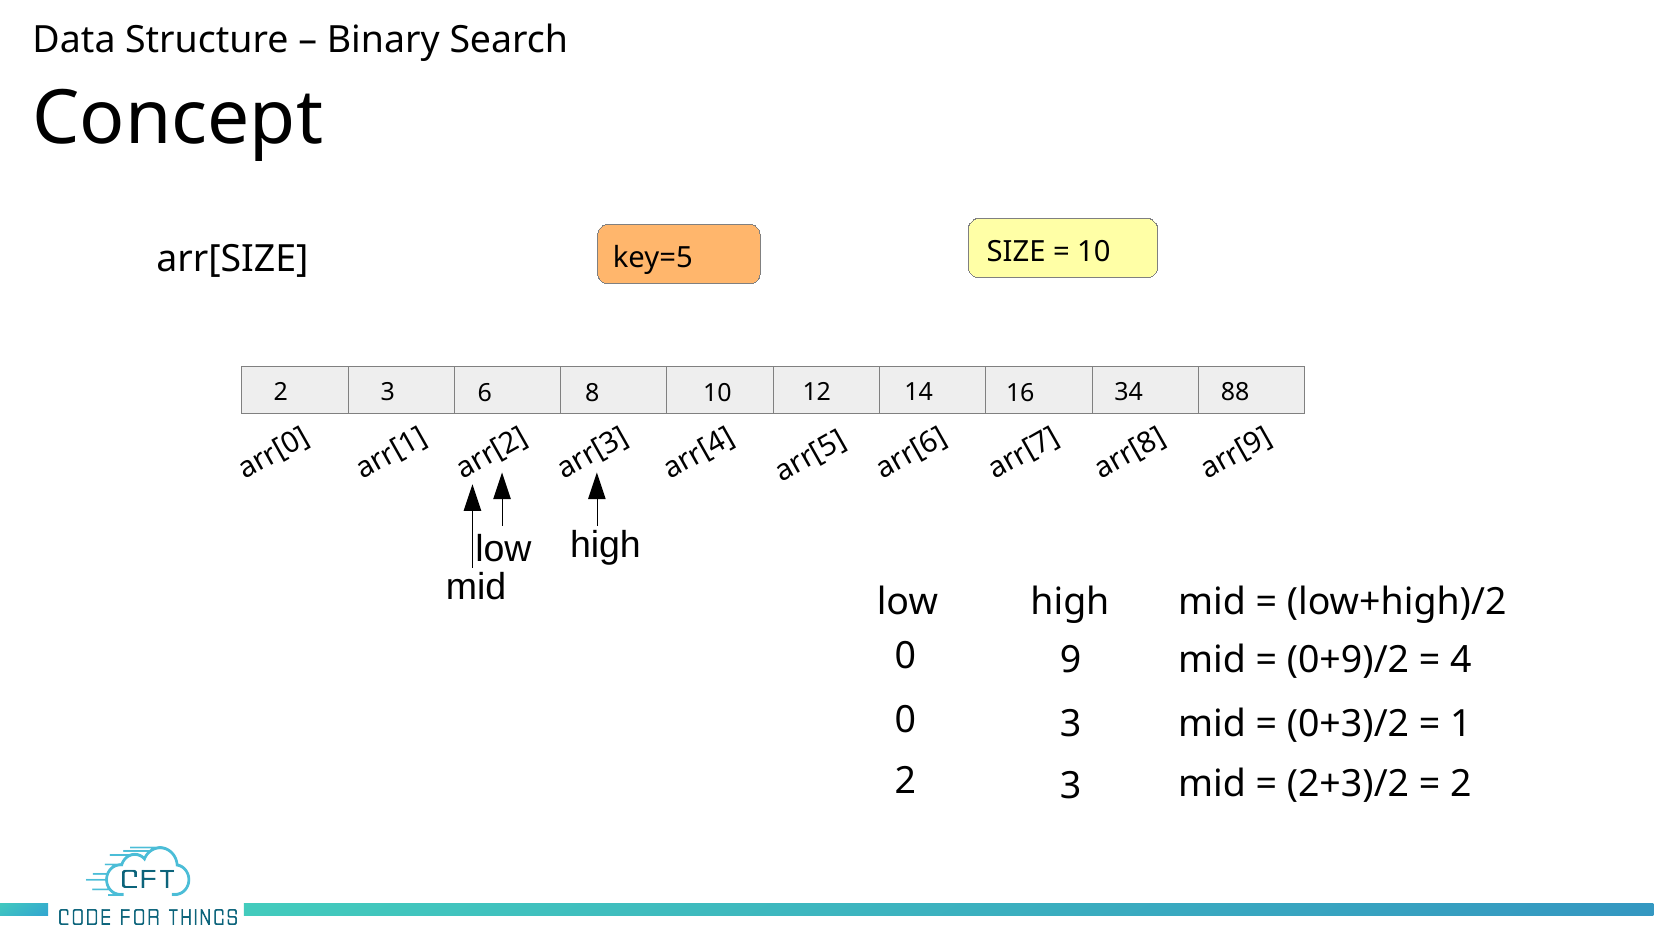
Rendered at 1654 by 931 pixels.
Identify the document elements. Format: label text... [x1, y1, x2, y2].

picture [59, 846, 237, 925]
text_box mid = (0+3)/2 = 1 [1163, 689, 1654, 749]
text_box 88 [1206, 366, 1288, 418]
text_box mid = (2+3)/2 = 2 [1163, 749, 1654, 810]
text_box [1288, 366, 1305, 414]
text_box [1088, 366, 1099, 414]
text_box 3 [1045, 689, 1099, 748]
text_box 14 [889, 366, 971, 418]
text_box mid = (0+9)/2 = 4 [1163, 625, 1654, 686]
text_box 9 [1045, 625, 1099, 684]
text_box 0 [879, 620, 934, 680]
text_box high [555, 516, 656, 573]
text_box key=5 [590, 229, 768, 284]
text_box 0 [879, 685, 934, 744]
text_box 2 [879, 746, 934, 805]
text_box 16 [991, 366, 1088, 418]
text_box low [460, 519, 547, 577]
text_box arr[2] [430, 393, 567, 505]
text_box arr[3] [531, 404, 673, 505]
text_box [971, 366, 991, 414]
text_box arr[4] [641, 412, 780, 505]
title Data Structure – Binary Search Concept [32, 12, 1184, 166]
text_box mid = (low+high)/2 [1163, 566, 1563, 625]
text_box 10 [688, 367, 774, 412]
text_box low [862, 566, 957, 626]
text_box [241, 366, 285, 414]
text_box 6 [462, 367, 545, 412]
text_box arr[6] [857, 404, 992, 505]
text_box arr[0] [212, 397, 353, 505]
text_box 34 [1099, 366, 1181, 418]
text_box high [1015, 566, 1128, 626]
text_box 8 [570, 367, 652, 412]
text_box [436, 366, 828, 414]
text_box 3 [365, 366, 436, 411]
text_box [1181, 366, 1206, 414]
text_box [329, 366, 403, 414]
text_box arr[5] [750, 407, 891, 508]
text_box 3 [1045, 750, 1099, 810]
text_box [968, 218, 1158, 278]
text_box arr[7] [964, 412, 1104, 505]
text_box 12 [787, 366, 870, 411]
text_box arr[SIZE] [141, 224, 355, 291]
text_box [599, 224, 759, 229]
text_box SIZE = 10 [971, 222, 1152, 272]
text_box arr[1] [330, 389, 467, 505]
text_box arr[9] [1175, 390, 1317, 505]
text_box 2 [258, 366, 329, 411]
text_box [870, 366, 889, 414]
text_box mid [431, 558, 521, 648]
text_box arr[8] [1072, 389, 1207, 505]
